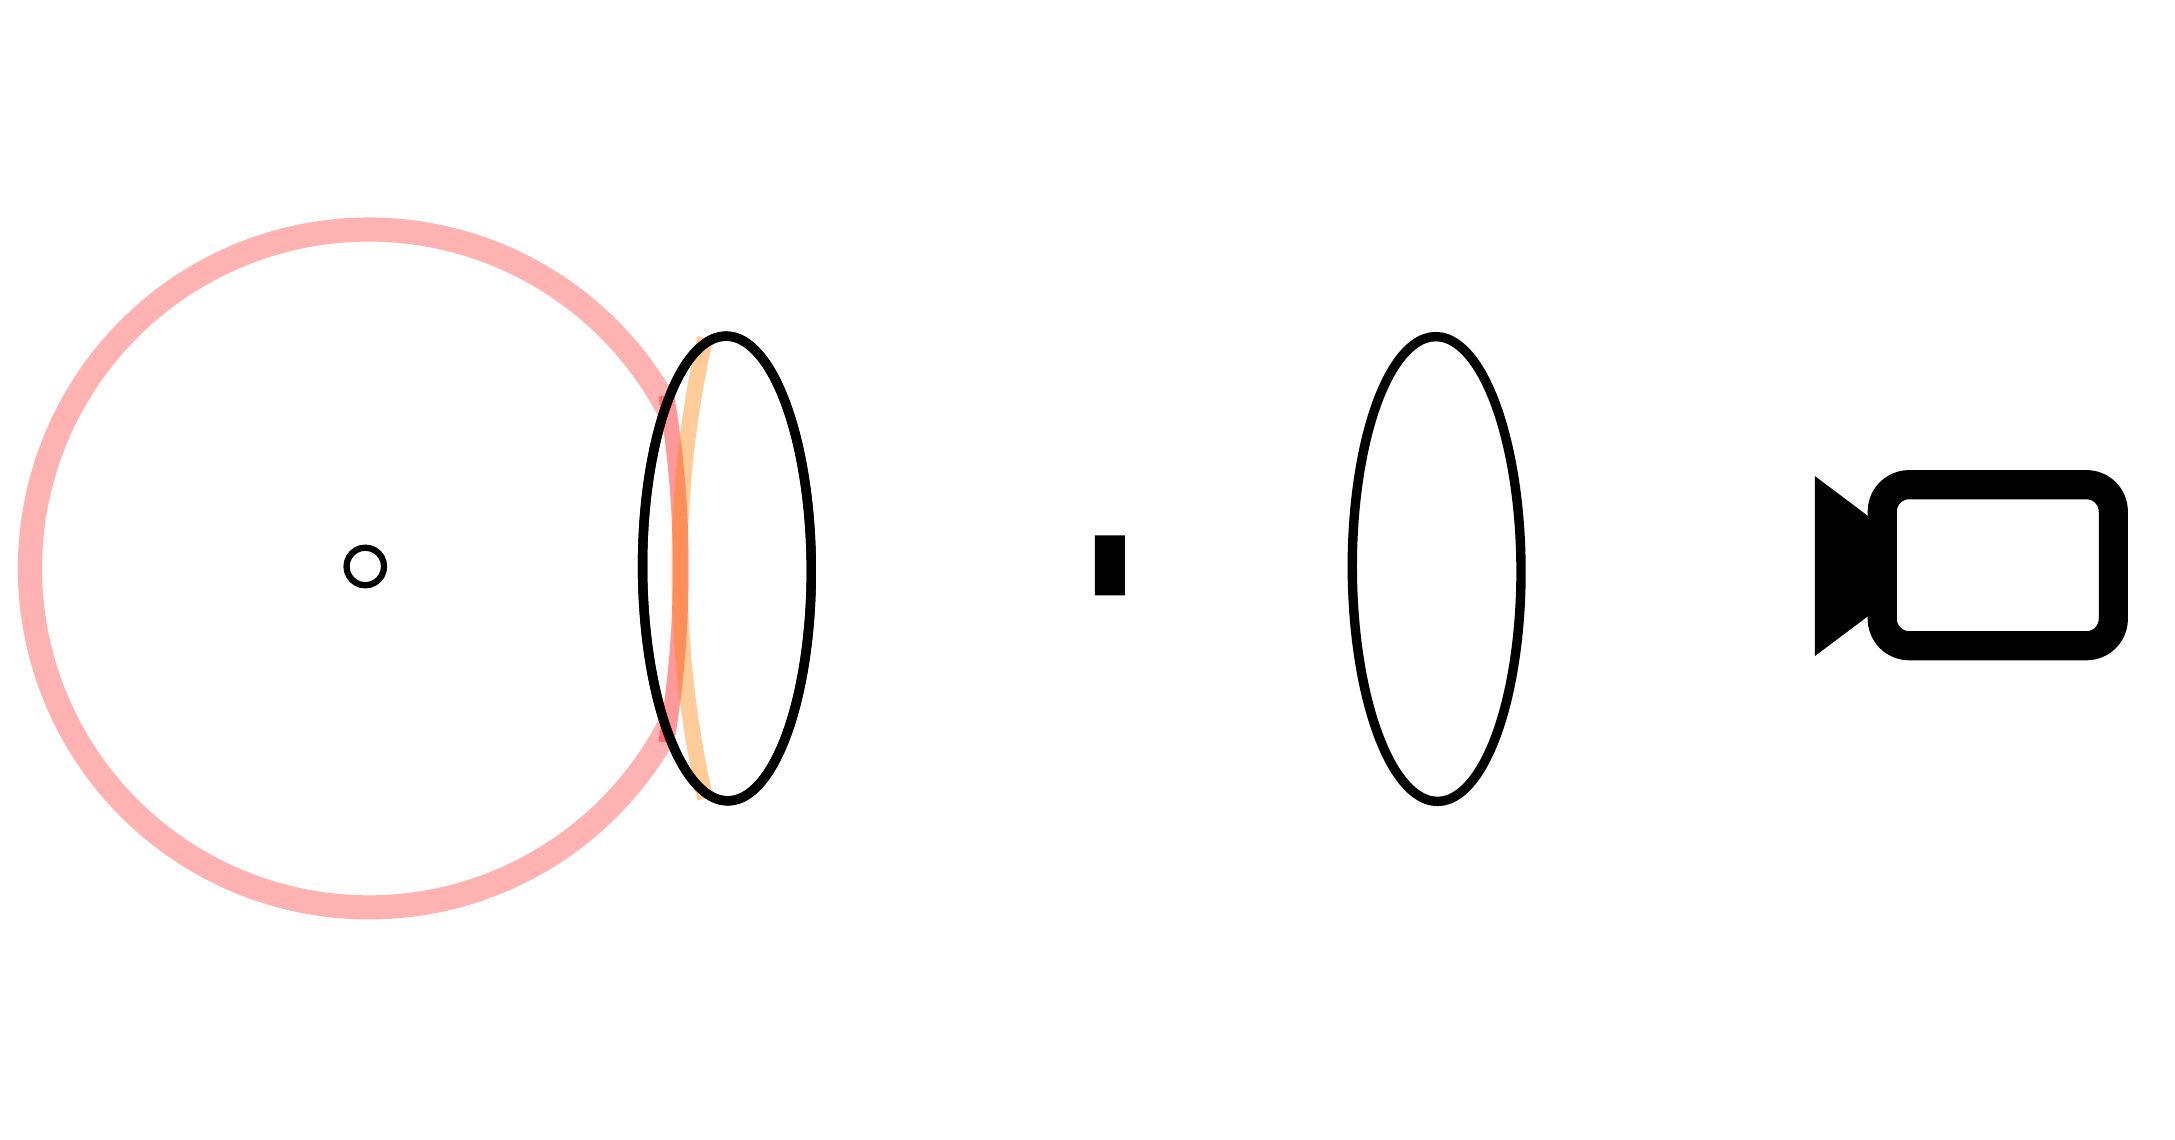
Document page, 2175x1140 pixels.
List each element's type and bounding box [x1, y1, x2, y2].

text_box [1882, 484, 2114, 646]
text_box [1352, 336, 1522, 802]
text_box [695, 336, 704, 344]
text_box [1094, 535, 1125, 596]
text_box [648, 341, 806, 796]
text_box [17, 217, 669, 920]
text_box [695, 791, 704, 801]
text_box [1814, 476, 1875, 657]
